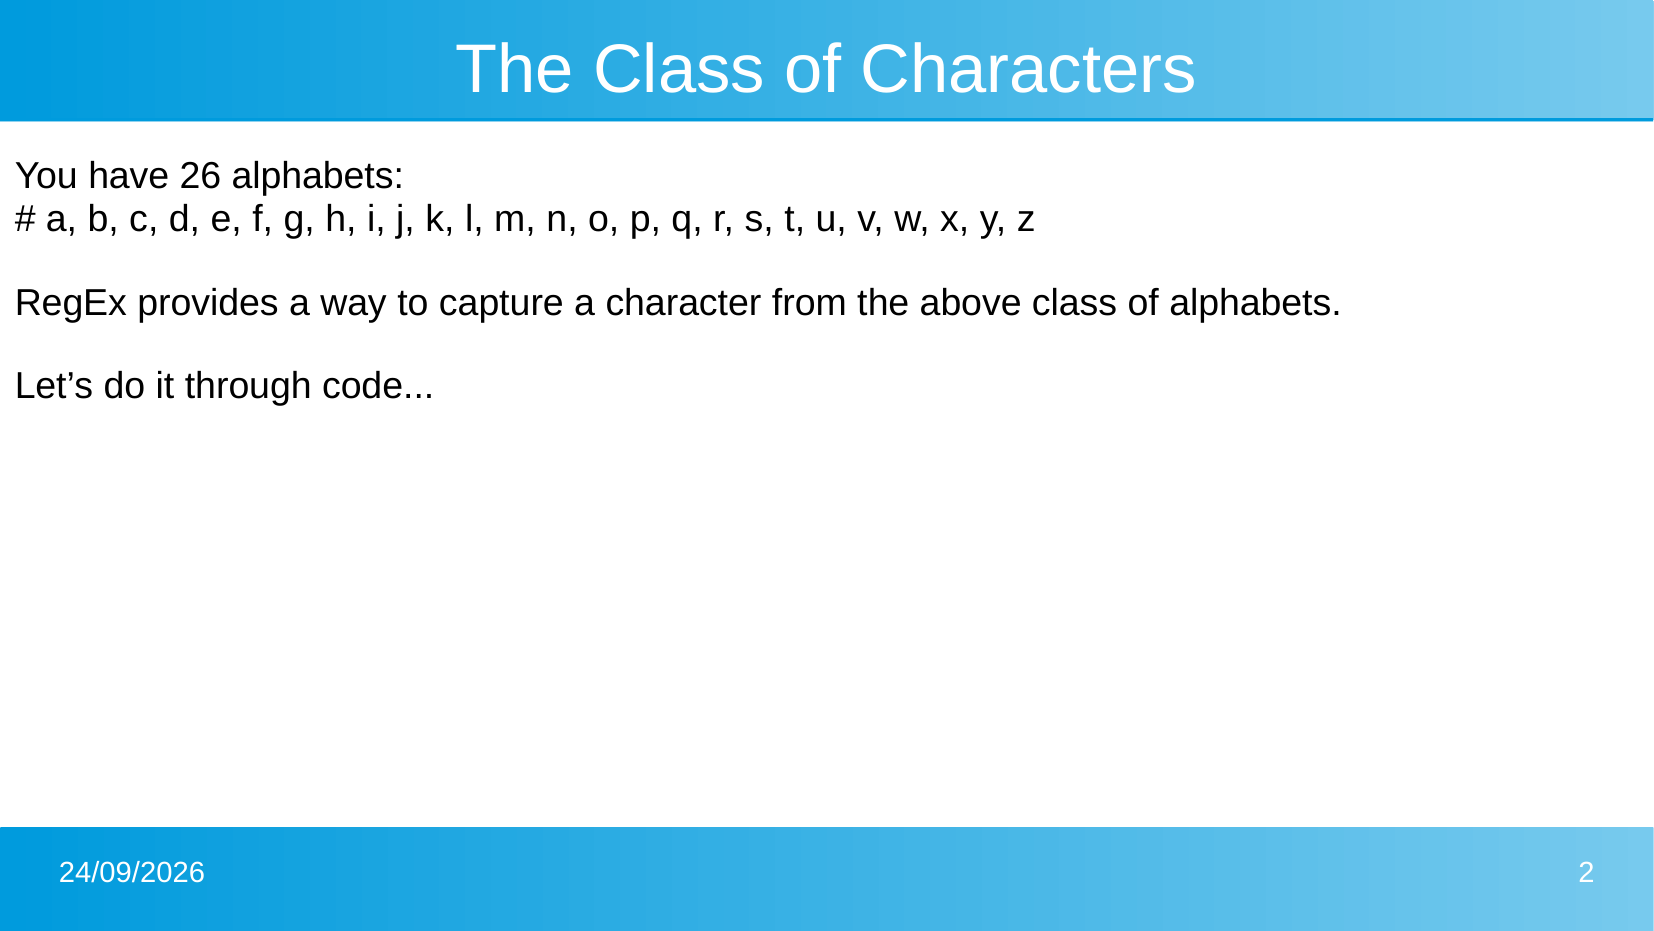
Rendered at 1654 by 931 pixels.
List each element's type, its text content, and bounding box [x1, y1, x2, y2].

text_box You have 26 alphabets: # a, b, c, d, e, f, g, h, i, j, k, l, m, n, o, p, q, r, s, t, u, v, w, x, y, z RegEx provides a way to capture a character from the above class of alphabets. Let’s do it through code... [0, 147, 1536, 415]
title The Class of Characters [59, 29, 1595, 108]
